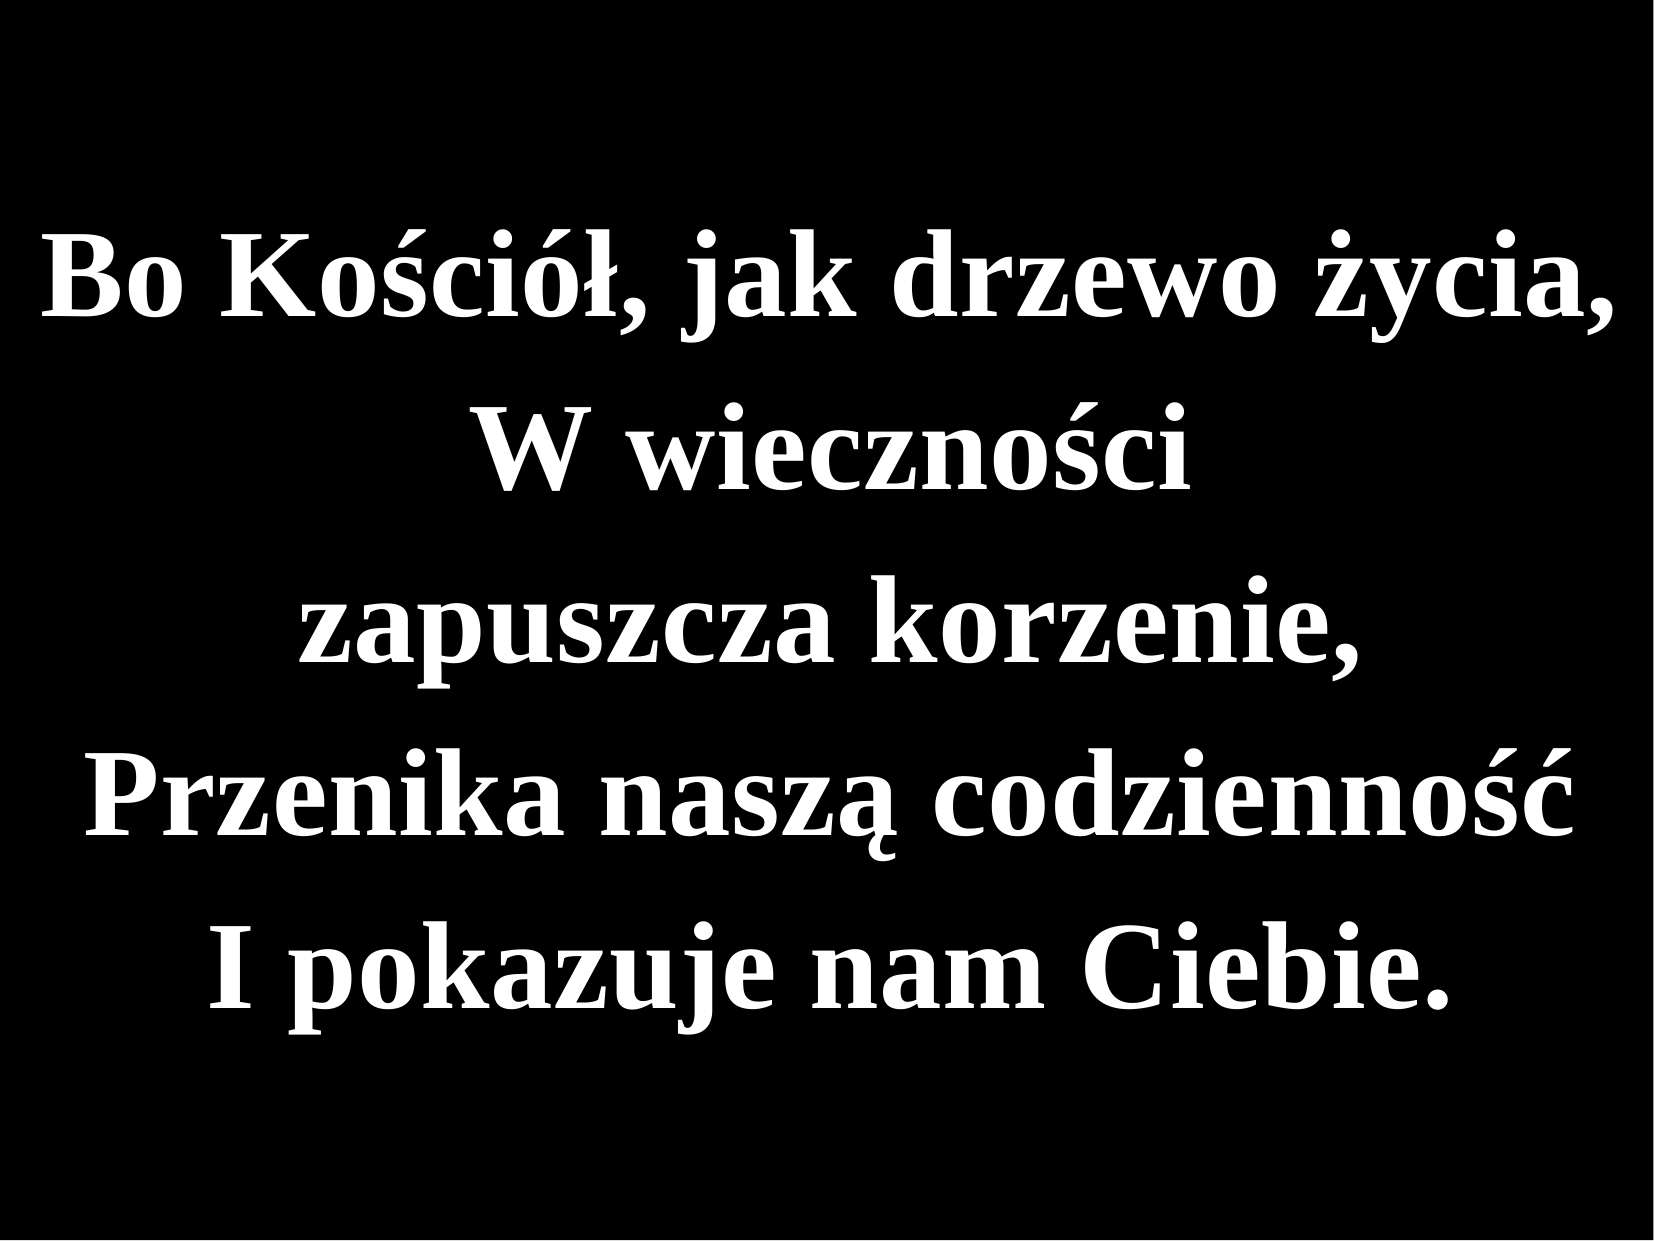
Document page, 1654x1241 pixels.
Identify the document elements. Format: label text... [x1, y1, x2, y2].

title Bo Kościół, jak drzewo życia, ppp W wieczności ppp zapuszcza korzenie, ppp Przenika naszą codzienność ppp I pokazuje nam Ciebie. [0, 0, 1654, 1241]
